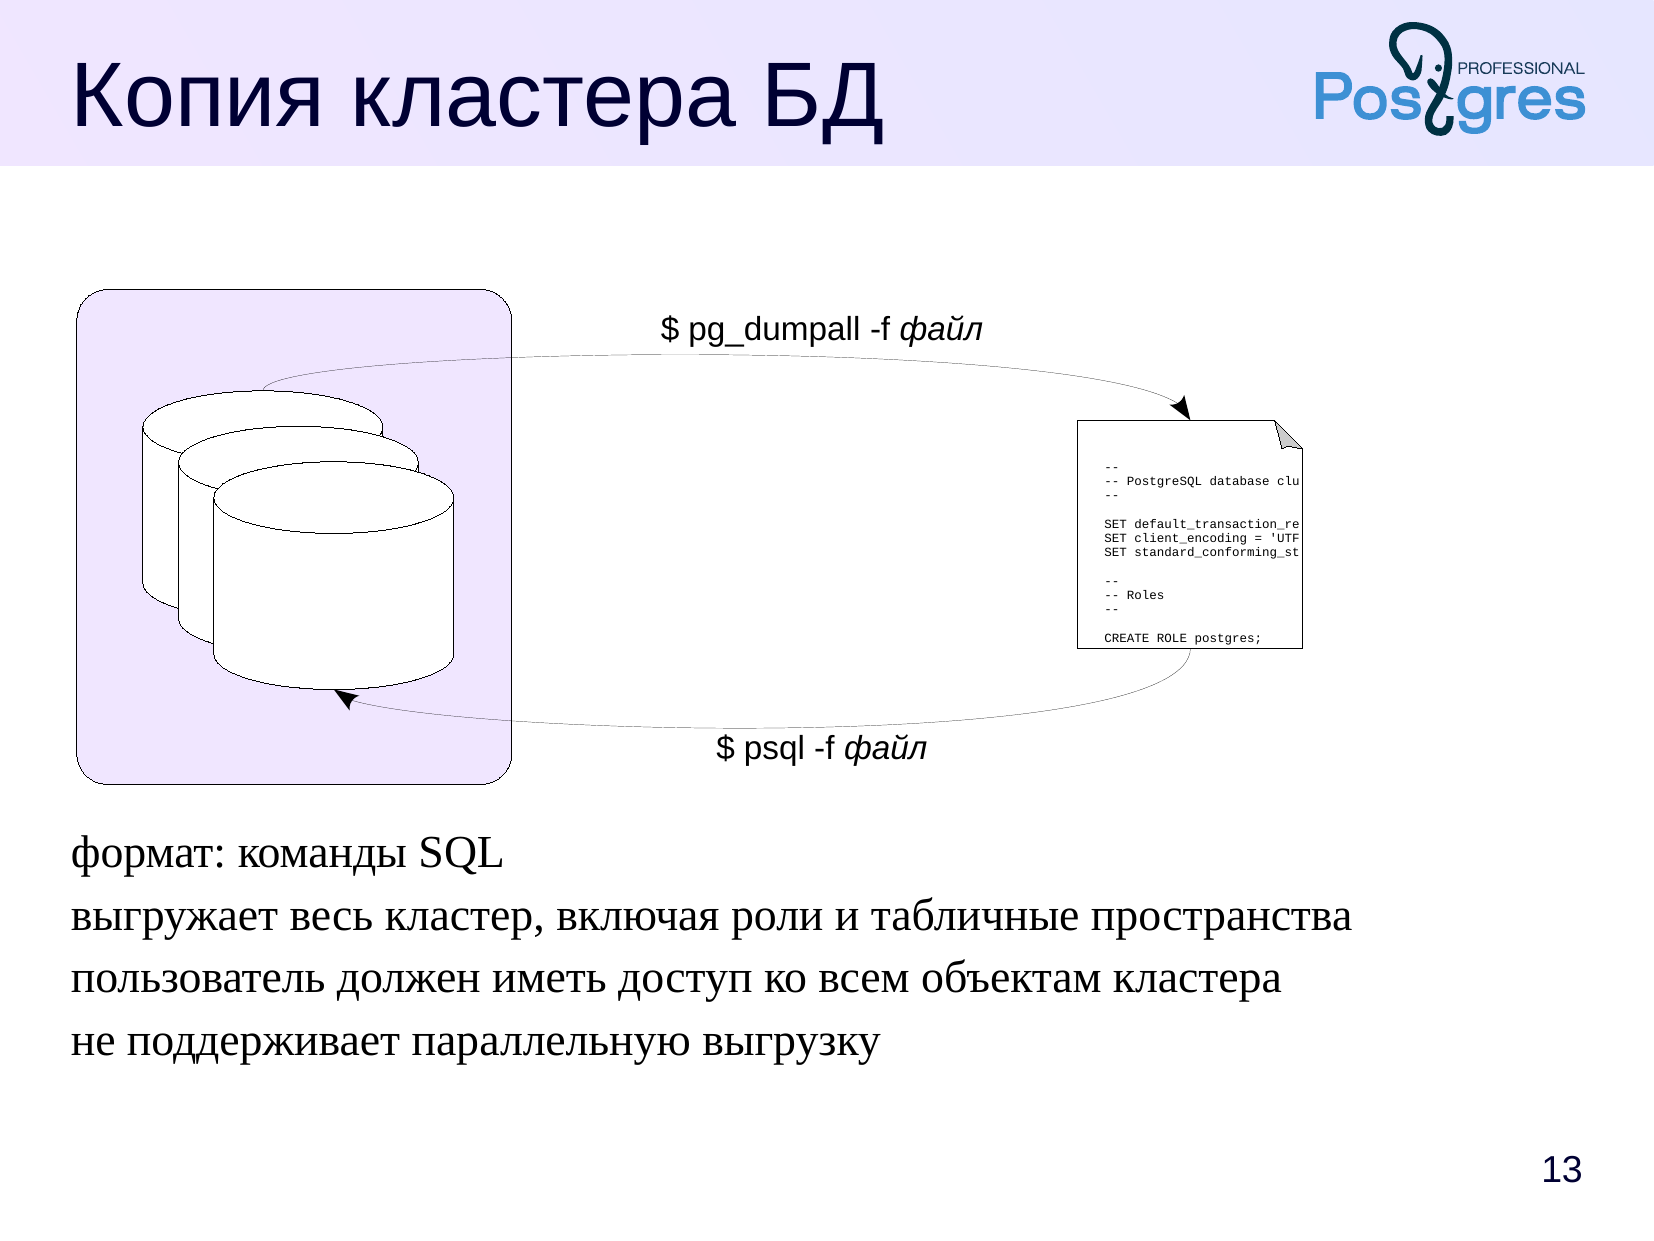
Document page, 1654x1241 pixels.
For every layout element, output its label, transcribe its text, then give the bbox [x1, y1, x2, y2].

text_box [178, 426, 454, 690]
list формат: команды SQL выгружает весь кластер, включая роли и табличные пространства пользователь должен иметь доступ ко всем объектам кластера не поддерживает параллельную выгрузку [70, 283, 1583, 1134]
title Копия кластера БД [70, 43, 1241, 147]
